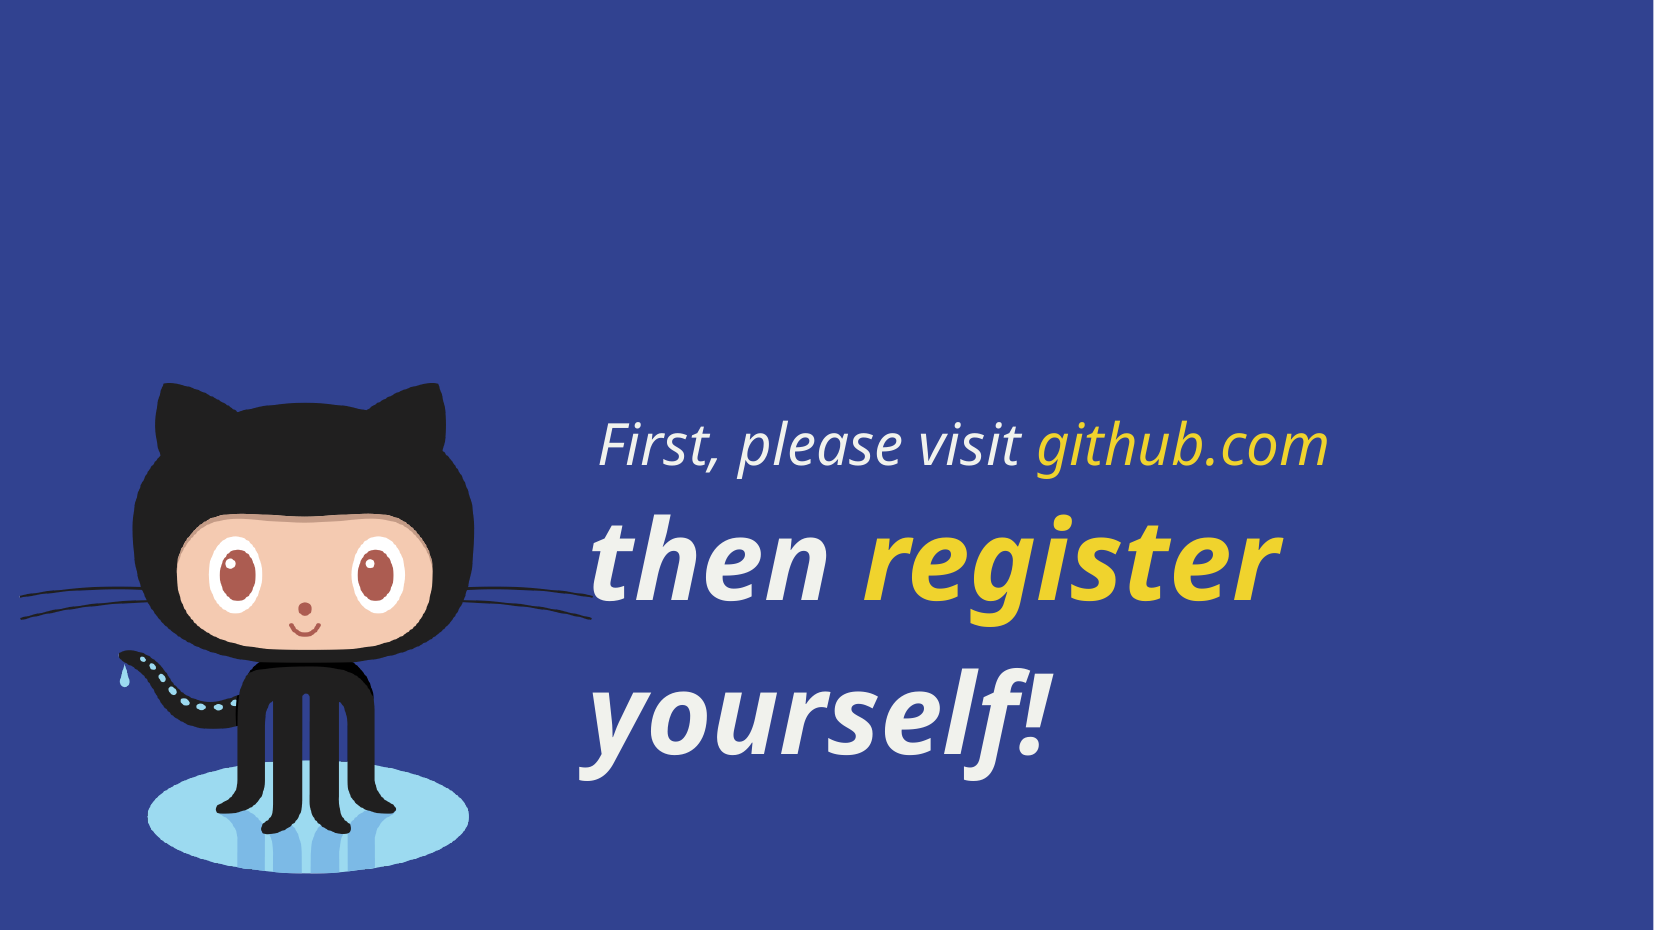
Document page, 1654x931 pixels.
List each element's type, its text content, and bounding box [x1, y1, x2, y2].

picture [0, 373, 613, 883]
text_box First, please visit github.com [583, 395, 1296, 469]
text_box then register yourself! [573, 473, 1654, 619]
